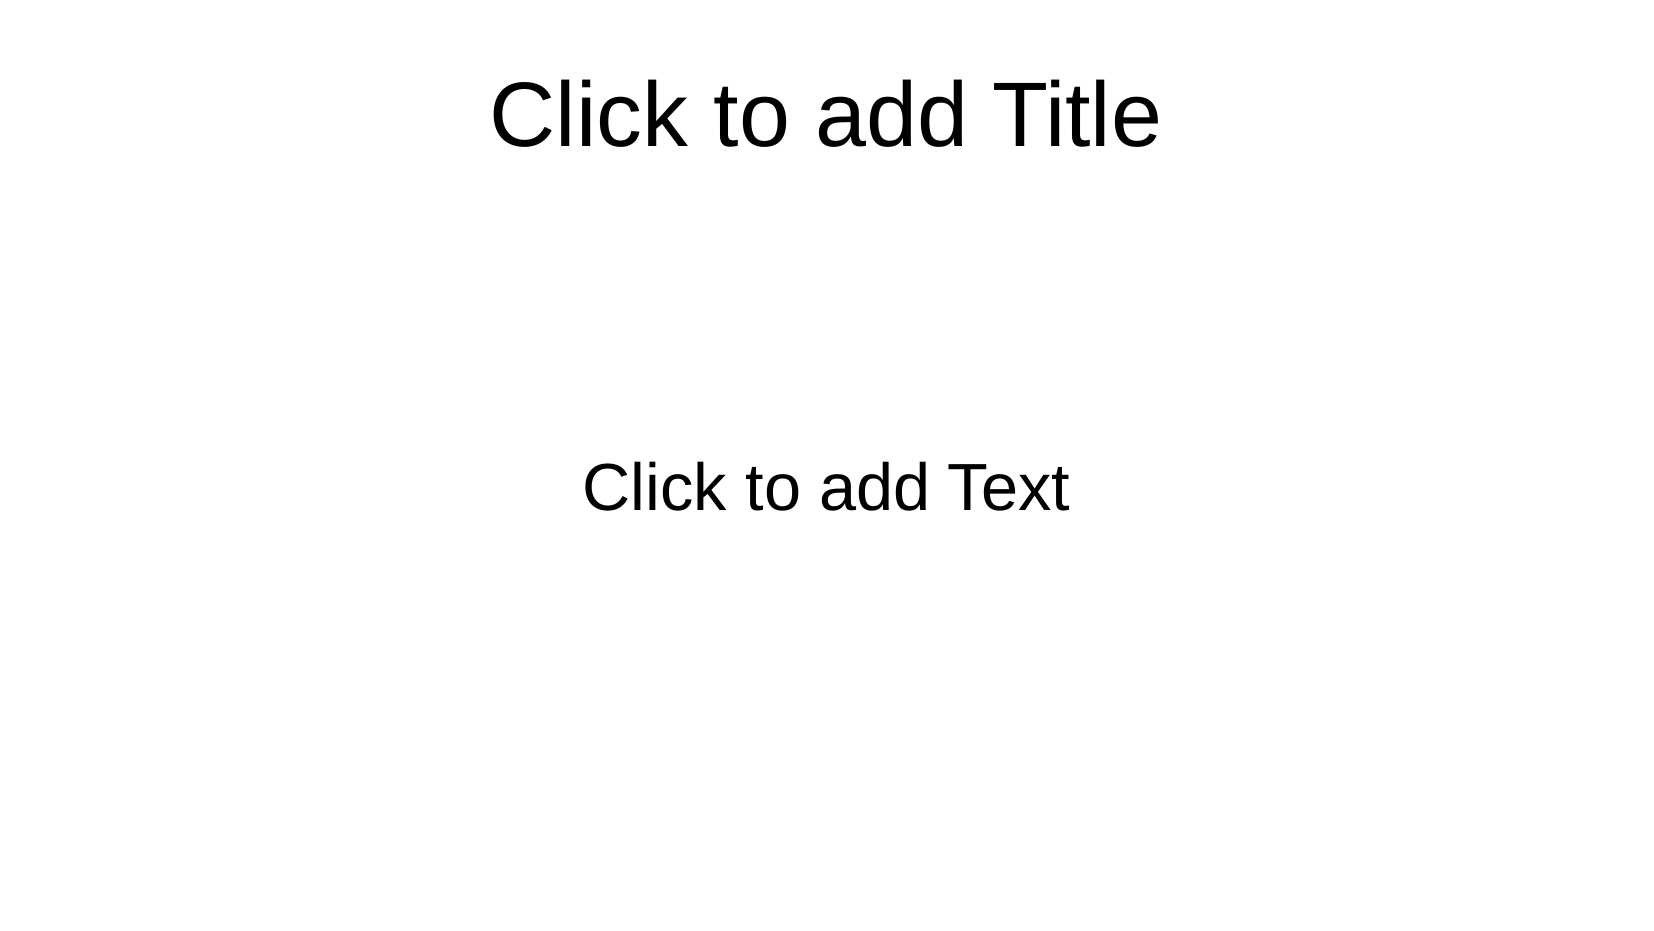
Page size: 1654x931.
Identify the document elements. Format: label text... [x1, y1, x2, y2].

subtitle Click to add Text [82, 217, 1571, 758]
title Click to add Title [82, 37, 1571, 193]
